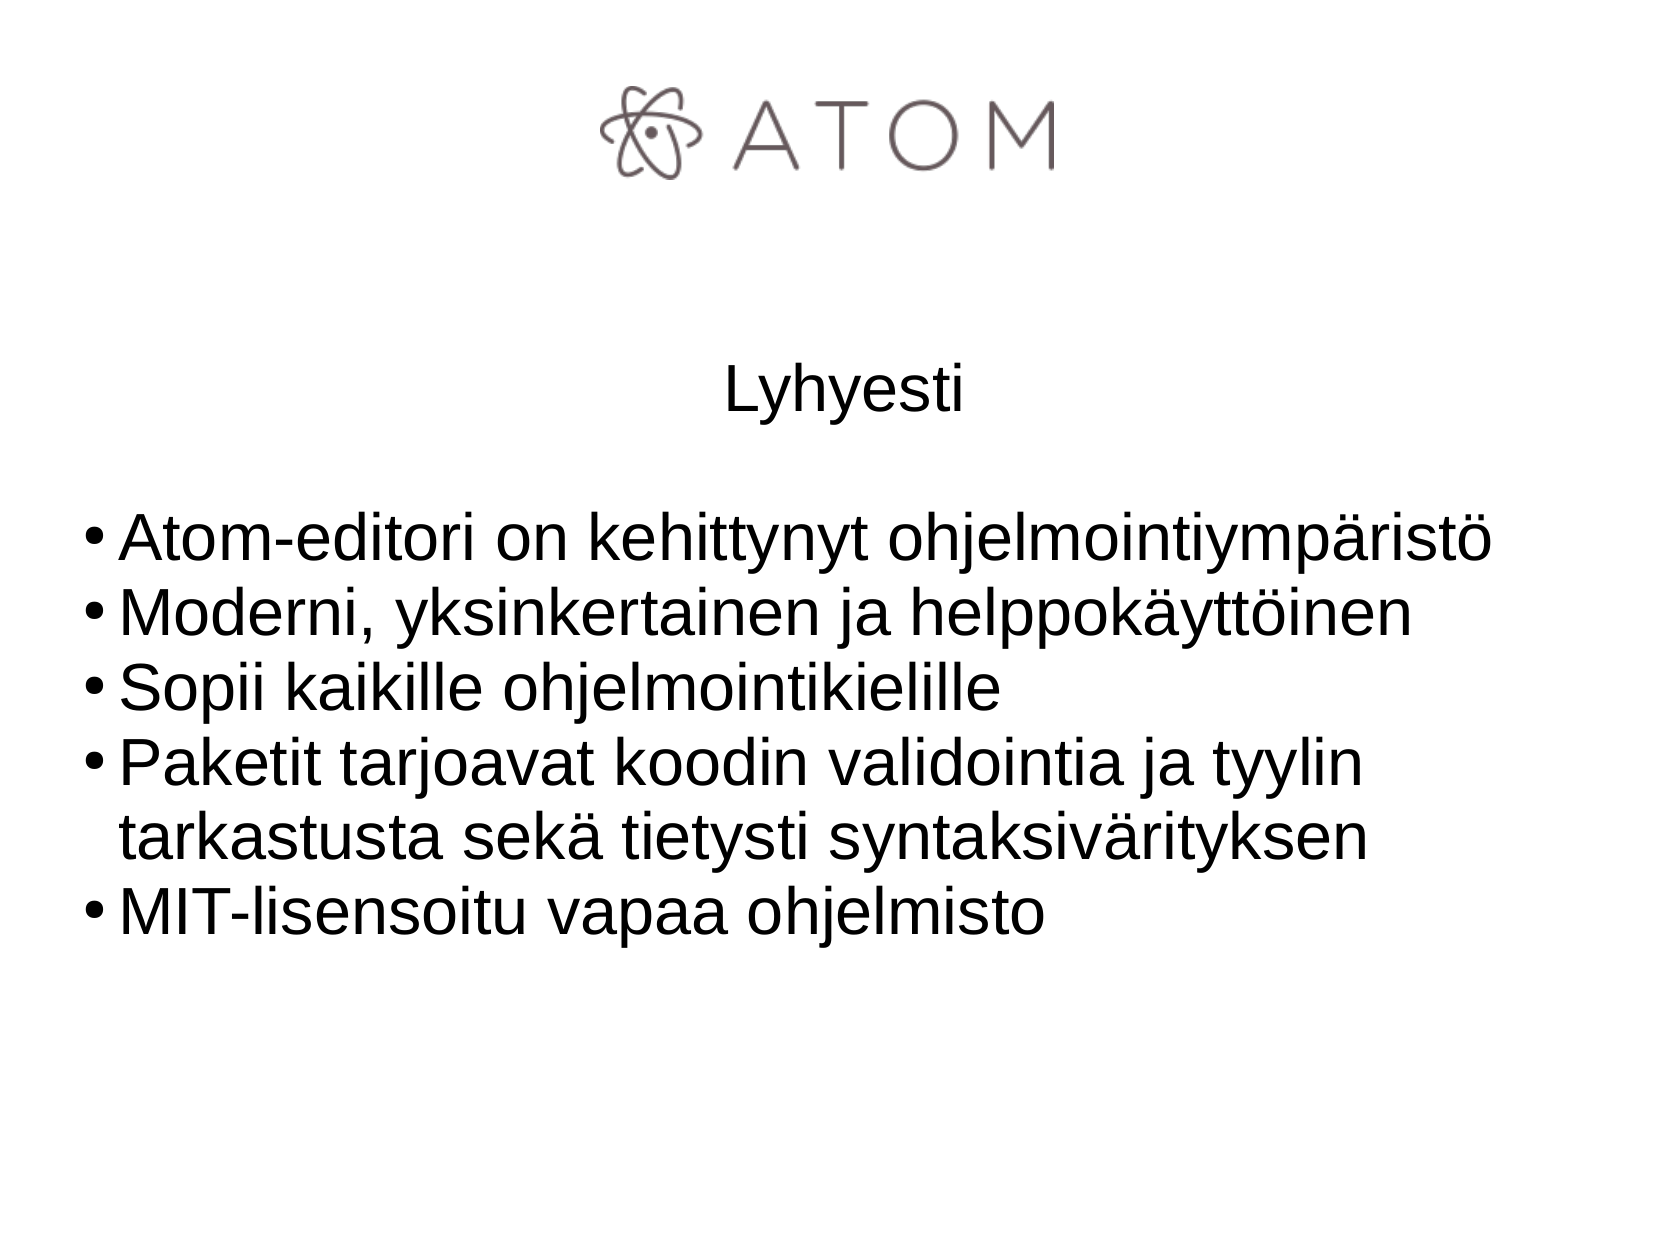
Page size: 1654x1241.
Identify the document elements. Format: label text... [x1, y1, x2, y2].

picture [600, 86, 1054, 181]
subtitle Lyhyesti Atom-editori on kehittynyt ohjelmointiympäristö Moderni, yksinkertainen ja helppokäyttöinen Sopii kaikille ohjelmointikielille Paketit tarjoavat koodin validointia ja tyylin tarkastusta sekä tietysti syntaksivärityksen MIT-lisensoitu vapaa ohjelmisto [82, 290, 1571, 1010]
